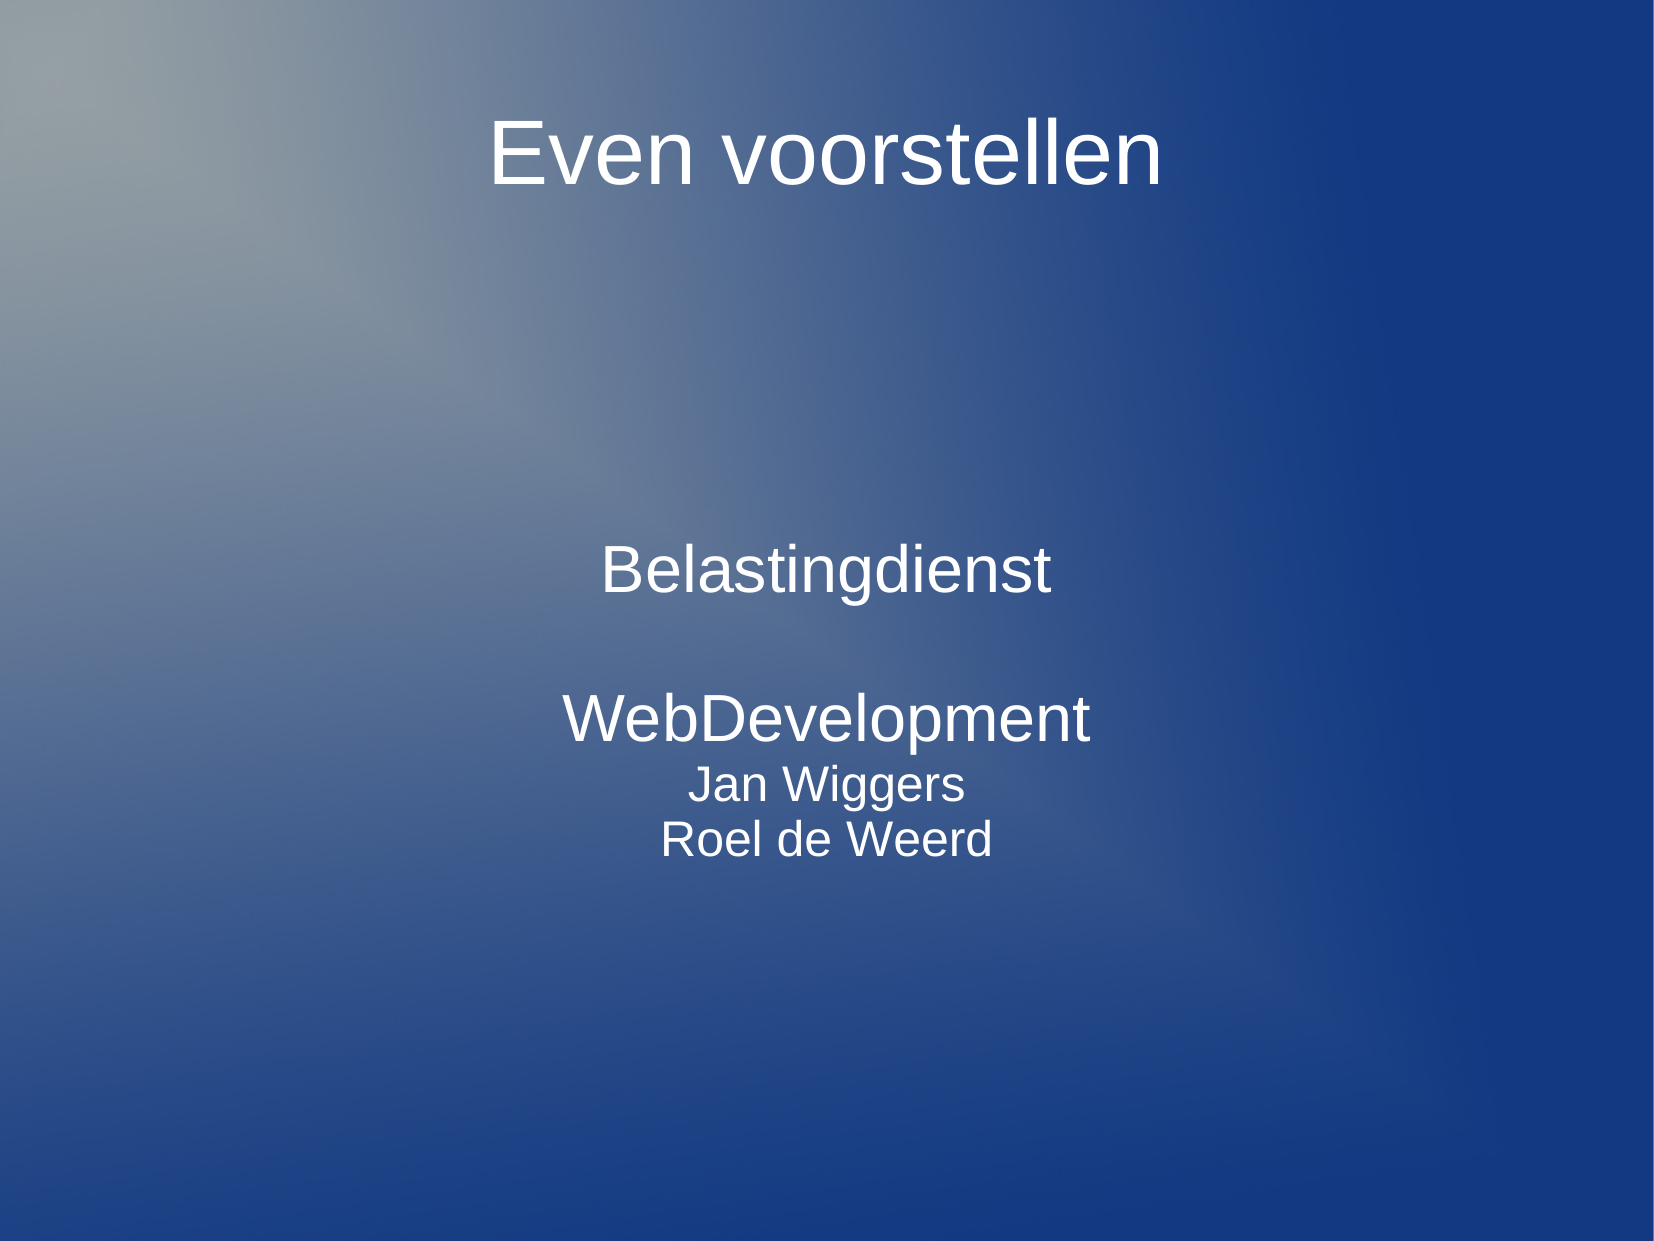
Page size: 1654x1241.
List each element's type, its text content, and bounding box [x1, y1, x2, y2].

title Even voorstellen [82, 49, 1571, 257]
subtitle Belastingdienst WebDevelopment Jan Wiggers Roel de Weerd [82, 290, 1571, 1109]
picture [0, 0, 1654, 1241]
